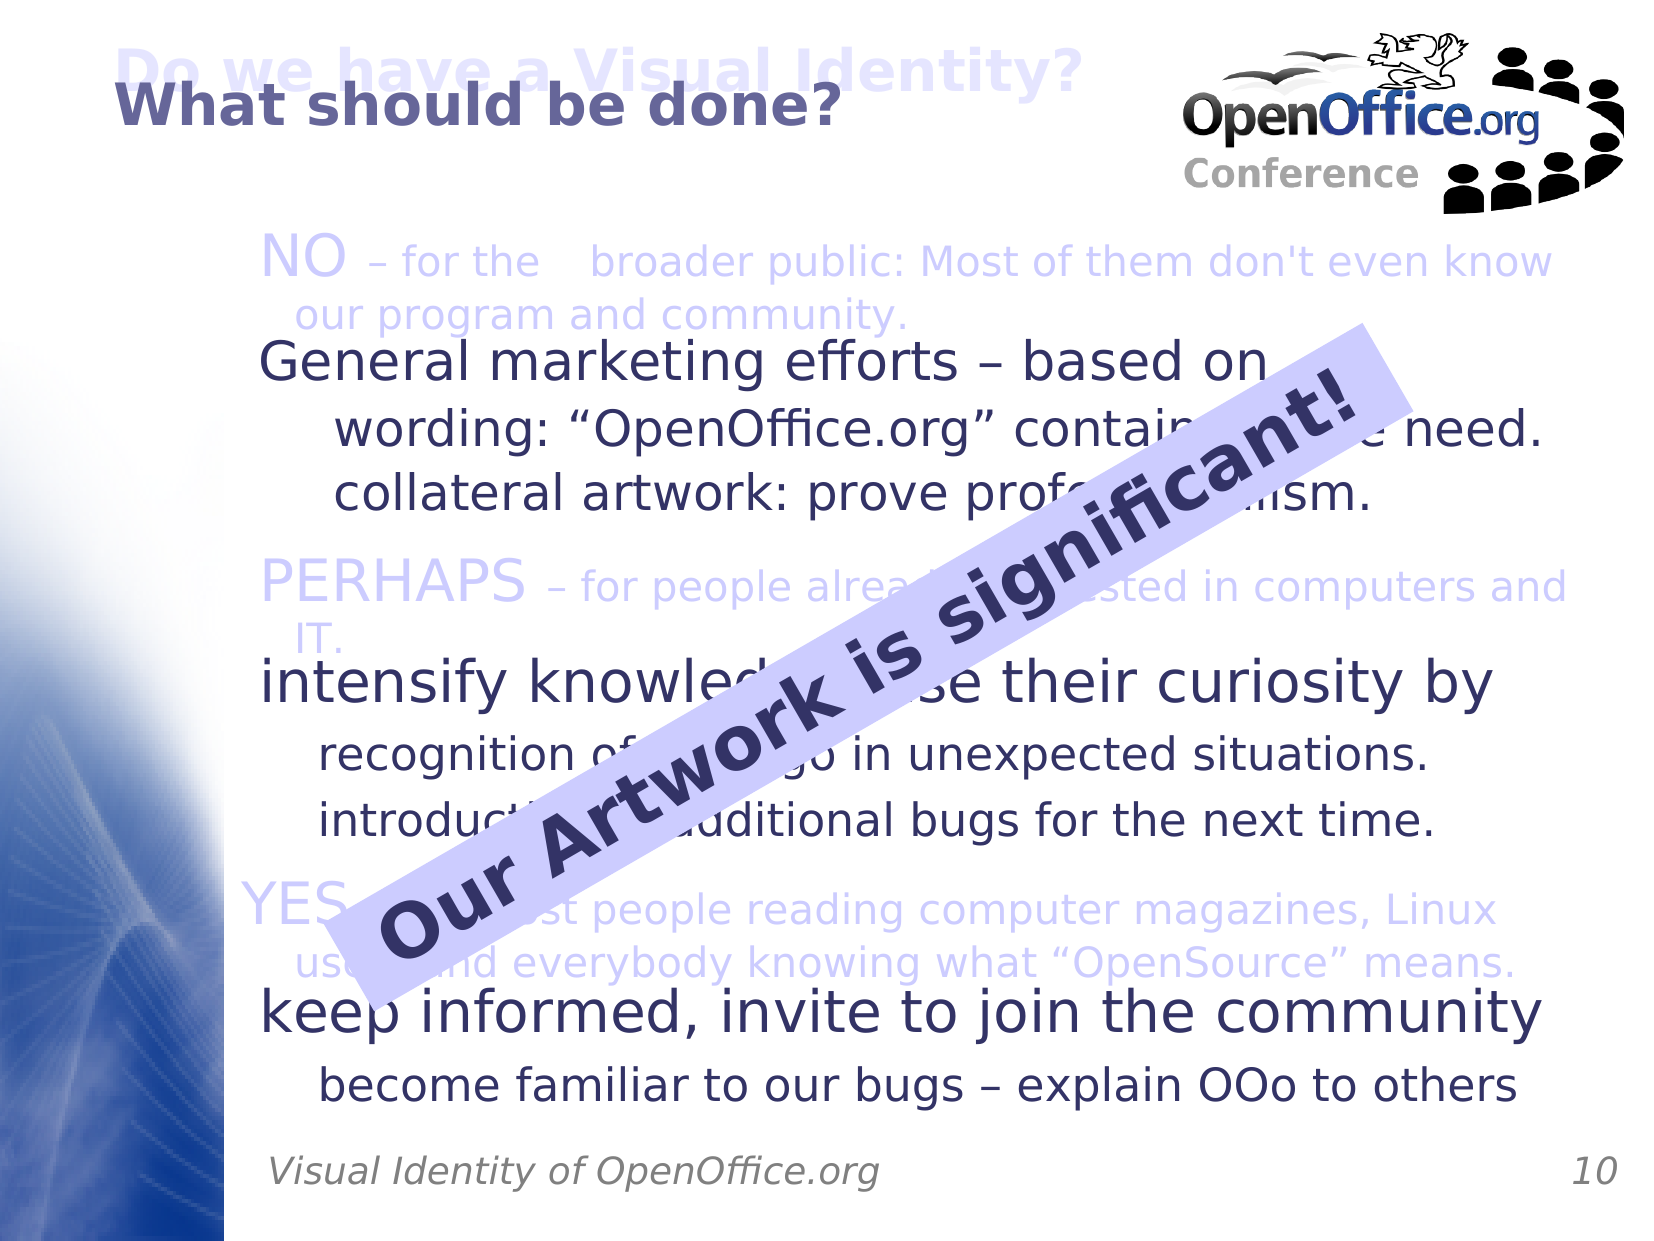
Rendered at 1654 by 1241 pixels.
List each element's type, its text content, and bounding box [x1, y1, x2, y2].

picture [1183, 33, 1624, 214]
title What should be done? [24, 3, 1093, 140]
text_box Our Artwork is significant! [323, 322, 1414, 1012]
list NO – for the broader public: Most of them don't even know our program and community. [223, 222, 1619, 330]
list intensify knowledge, use their curiosity by recognition of the logo in unexpected situations. introduction of additional bugs for the next time. YES – for most people reading computer magazines, Linux users and everybody knowing what “OpenSource” means. [434, 648, 1619, 978]
picture [0, 0, 224, 1241]
list keep informed, invite to join the community become familiar to our bugs – explain OOo to others [223, 978, 1619, 1113]
list General marketing efforts – based on wording: “OpenOffice.org” contains all we need. collateral artwork: prove professionalism. PERHAPS – for people already interested in computers and IT. [1006, 330, 1619, 648]
list General marketing efforts – based on wording: “OpenOffice.org” contains all we need. collateral artwork: prove professionalism. PERHAPS – for people already interested in computers and IT. [223, 330, 1348, 648]
list intensify knowledge, use their curiosity by recognition of the logo in unexpected situations. introduction of additional bugs for the next time. YES – for most people reading computer magazines, Linux users and everybody knowing what “OpenSource” means. [223, 648, 797, 978]
